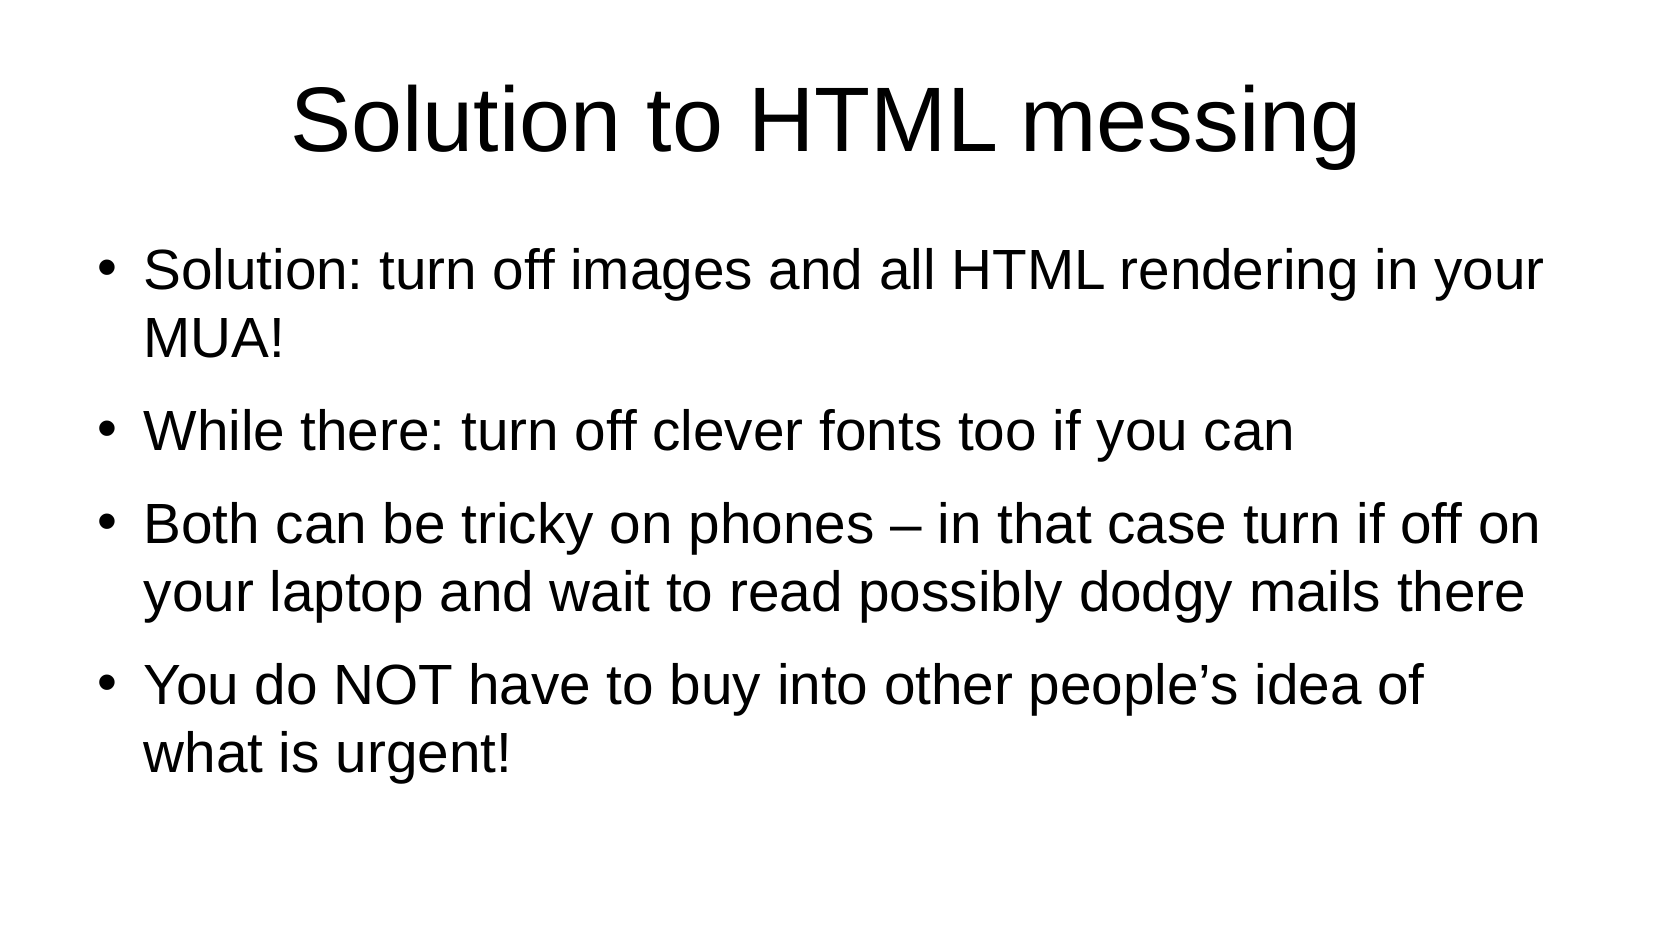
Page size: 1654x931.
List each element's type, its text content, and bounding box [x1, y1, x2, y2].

title Solution to HTML messing [82, 37, 1571, 193]
list Solution: turn off images and all HTML rendering in your MUA! While there: turn off clever fonts too if you can Both can be tricky on phones – in that case turn if off on your laptop and wait to read possibly dodgy mails there You do NOT have to buy into other people’s idea of what is urgent! [82, 224, 1571, 839]
